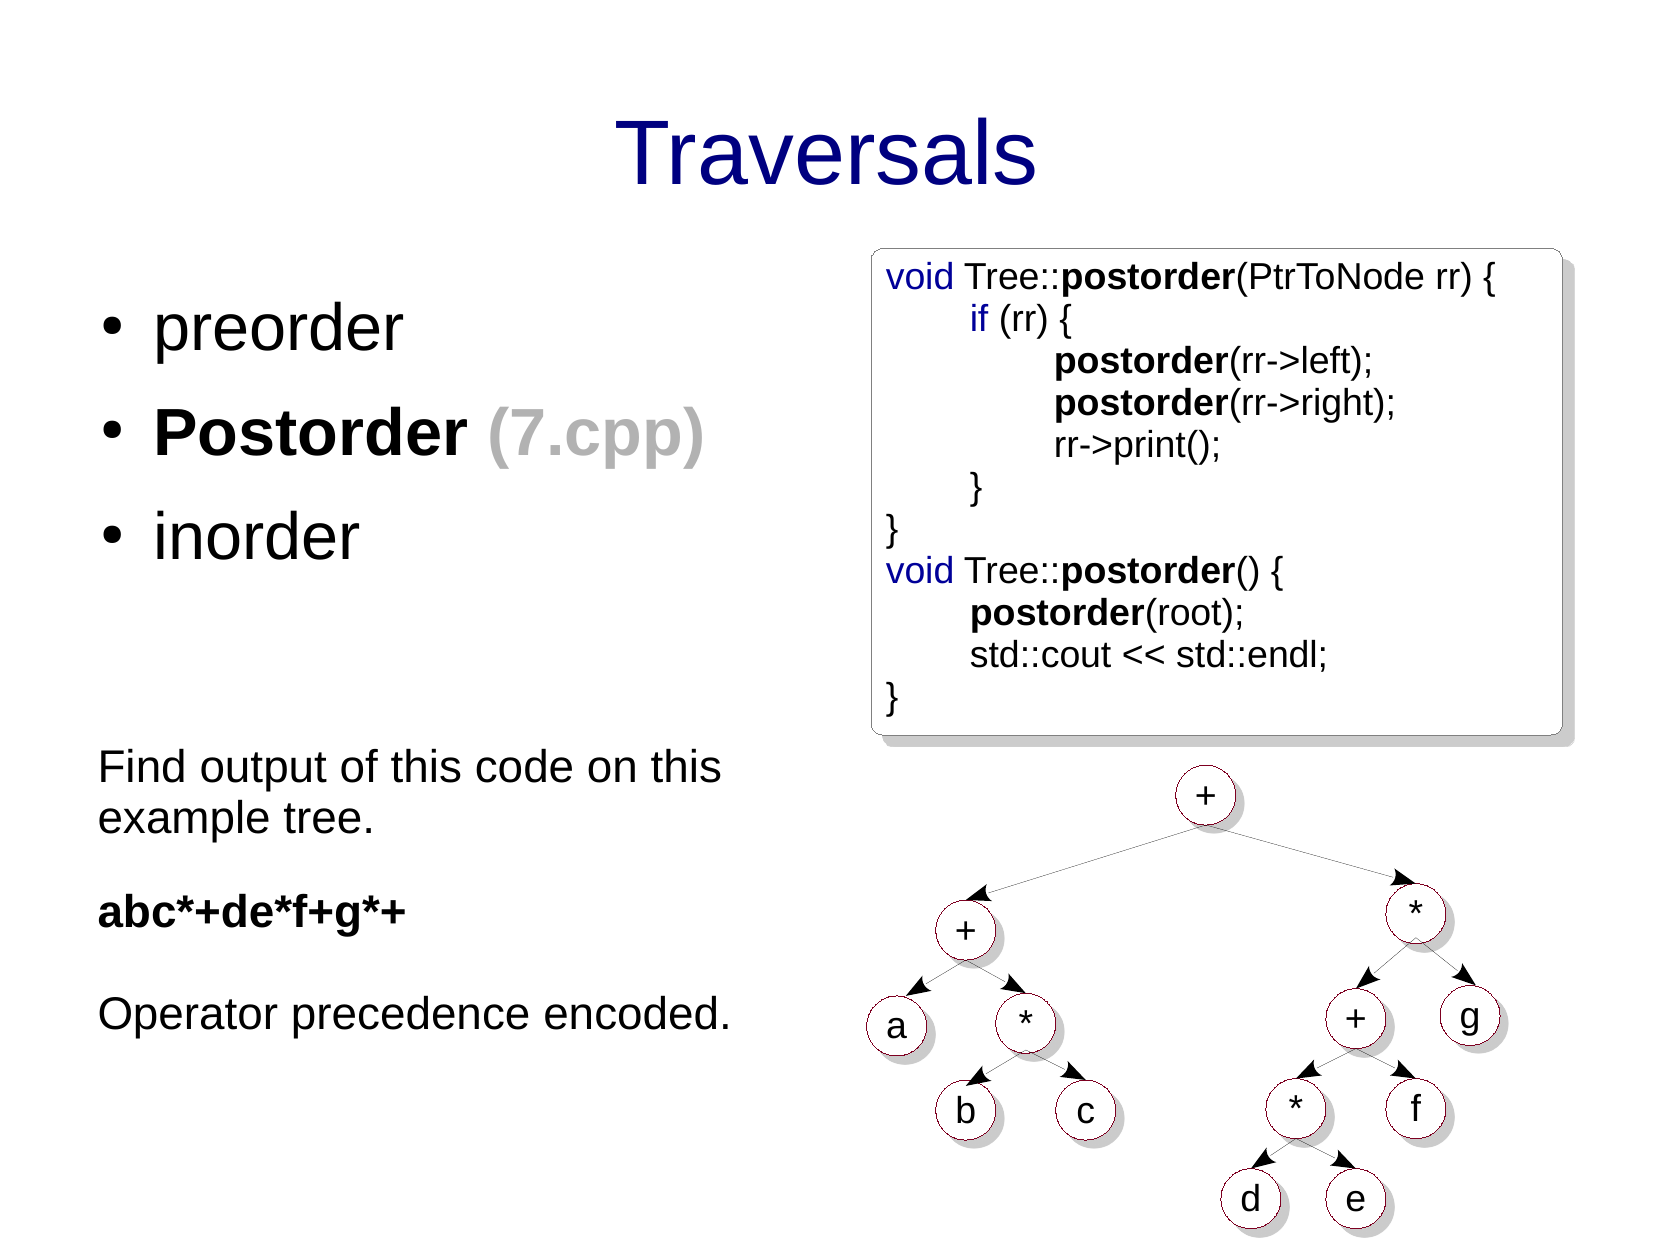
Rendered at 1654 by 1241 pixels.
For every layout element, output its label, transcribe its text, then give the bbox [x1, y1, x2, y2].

text_box + [1325, 988, 1386, 1049]
text_box Find output of this code on this example tree. abc*+de*f+g*+ Operator precedence encoded. [82, 733, 906, 1201]
text_box + [935, 900, 996, 961]
list preorder Postorder (7.cpp) inorder [906, 747, 1571, 1010]
text_box void Tree::postorder(PtrToNode rr) { if (rr) { postorder(rr->left); postorder(rr->right); rr->print(); } } void Tree::postorder() { postorder(root); std::cout << std::endl; } [871, 248, 1563, 736]
title Traversals [82, 49, 1571, 257]
text_box e [1325, 1168, 1386, 1229]
text_box * [1265, 1078, 1326, 1139]
text_box g [1440, 985, 1501, 1046]
text_box * [1385, 883, 1446, 944]
text_box * [995, 993, 1056, 1054]
text_box a [906, 997, 927, 1055]
text_box f [1385, 1078, 1446, 1139]
text_box + [1175, 765, 1236, 826]
list preorder Postorder (7.cpp) inorder [82, 290, 871, 733]
text_box d [1220, 1168, 1281, 1229]
text_box b [935, 1080, 996, 1141]
text_box c [1055, 1080, 1116, 1141]
